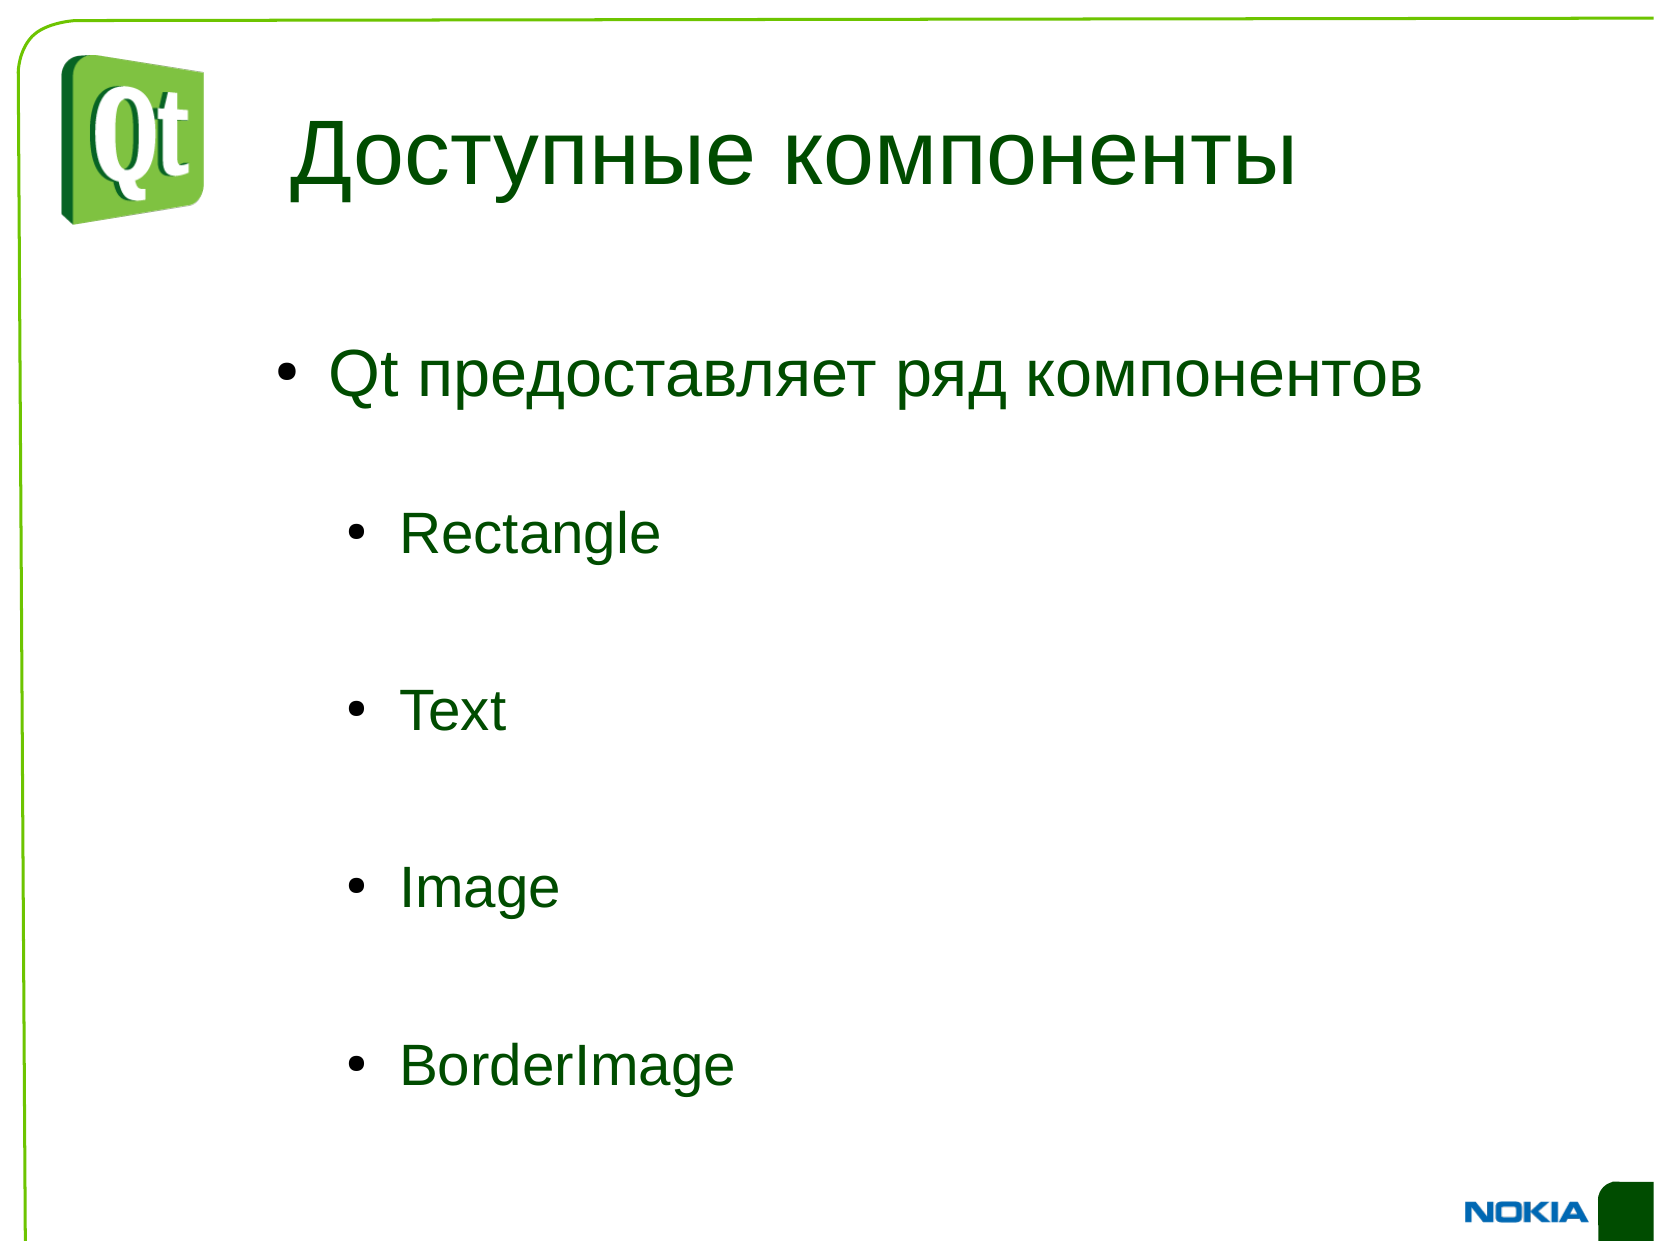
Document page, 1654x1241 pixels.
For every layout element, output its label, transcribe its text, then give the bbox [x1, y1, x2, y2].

picture [61, 55, 204, 225]
picture [1465, 1201, 1589, 1223]
list Qt предоставляет ряд компонентов Rectangle Text Image BorderImage [257, 336, 1577, 1141]
title Доступные компоненты [257, 56, 1333, 250]
